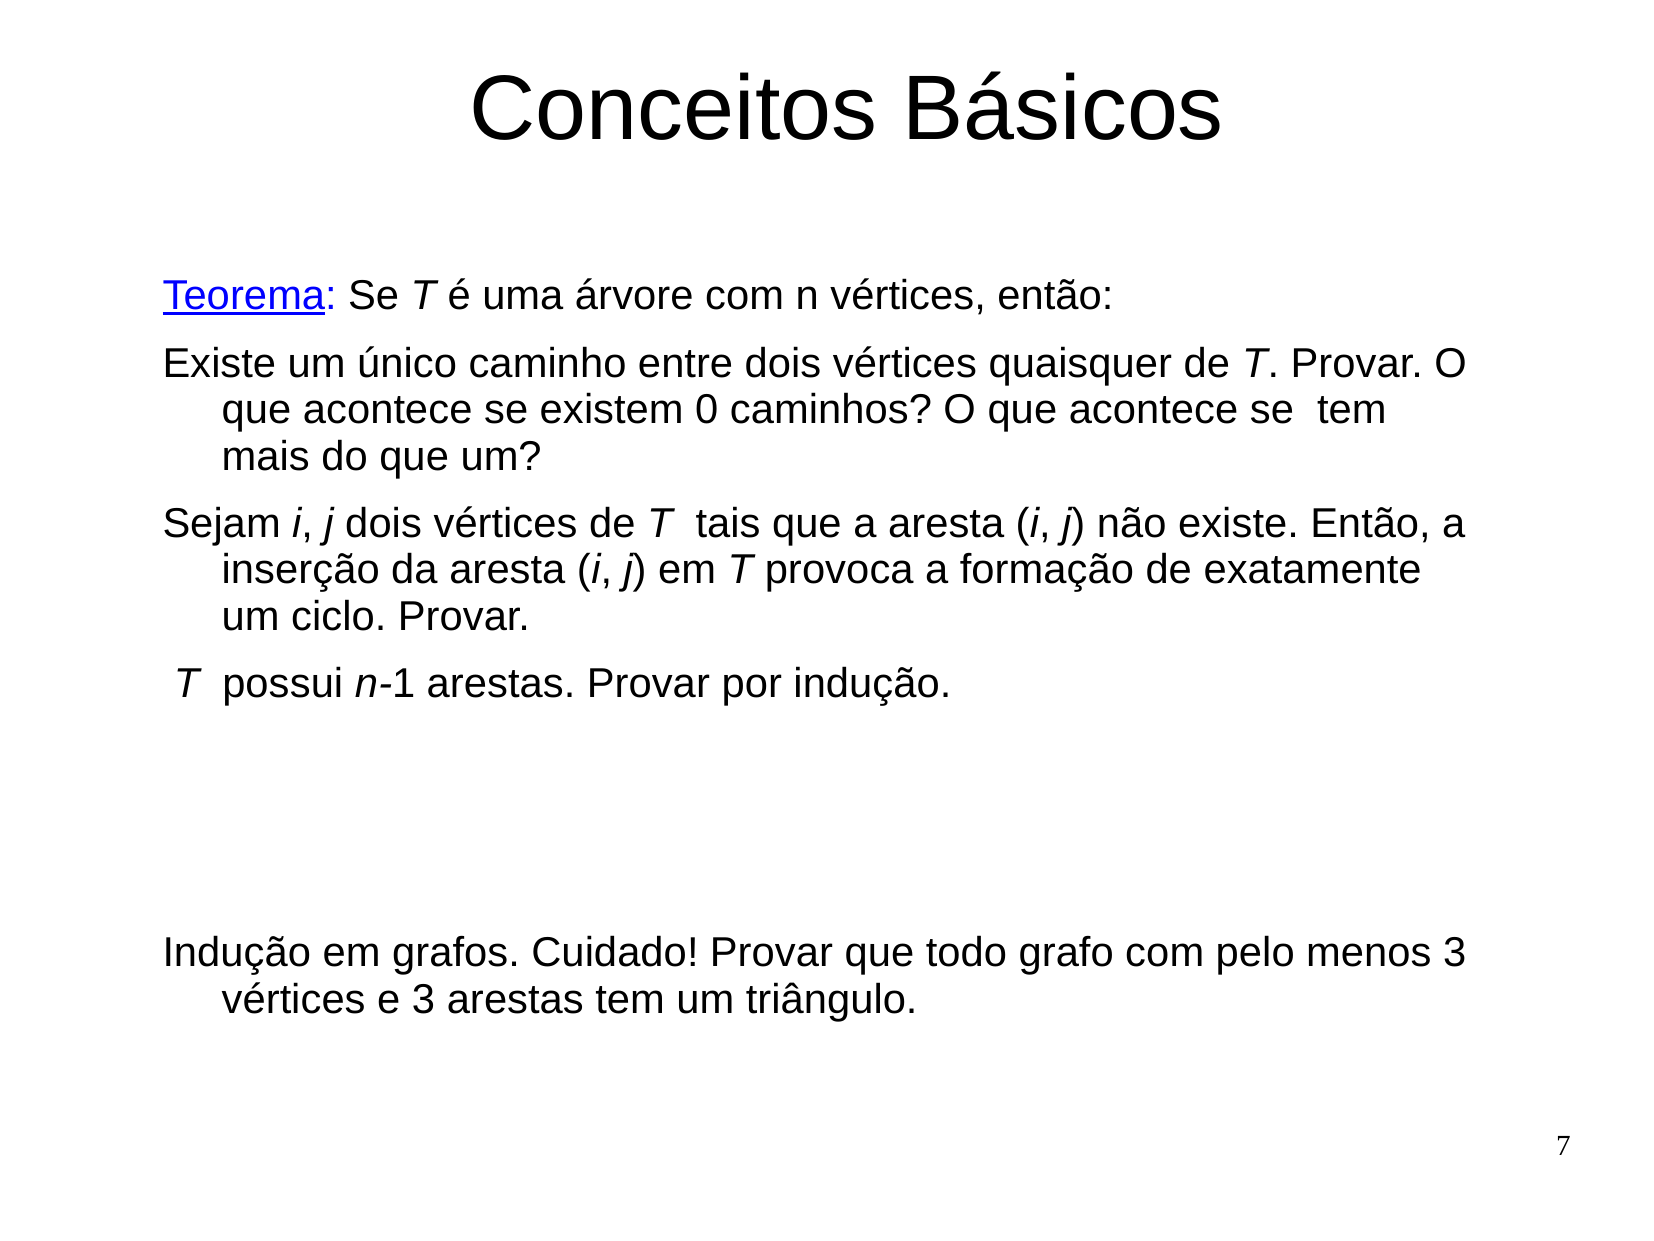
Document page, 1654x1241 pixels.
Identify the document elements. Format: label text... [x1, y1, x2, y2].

list Teorema: Se T é uma árvore com n vértices, então: Existe um único caminho entre dois vértices quaisquer de T. Provar. O que acontece se existem 0 caminhos? O que acontece se tem mais do que um? Sejam i, j dois vértices de T tais que a aresta (i, j) não existe. Então, a inserção da aresta (i, j) em T provoca a formação de exatamente um ciclo. Provar. T possui n-1 arestas. Provar por indução. Indução em grafos. Cuidado! Provar que todo grafo com pelo menos 3 vértices e 3 arestas tem um triângulo. [147, 264, 1485, 1034]
title Conceitos Básicos [261, 38, 1433, 177]
